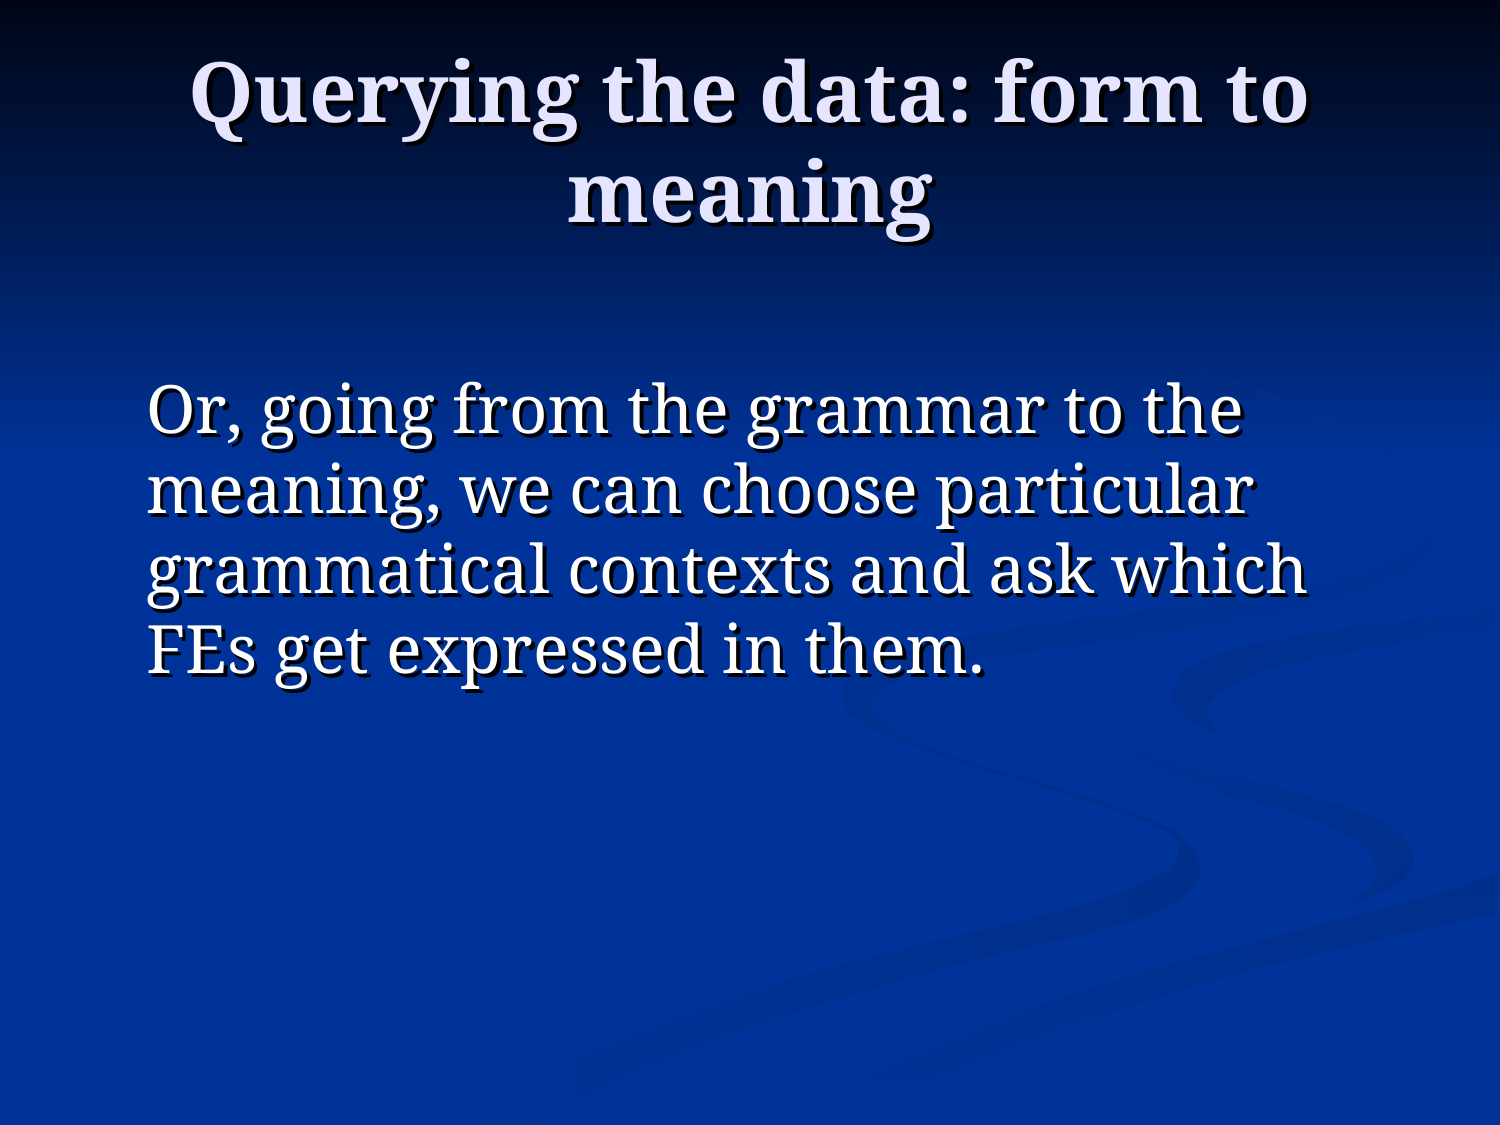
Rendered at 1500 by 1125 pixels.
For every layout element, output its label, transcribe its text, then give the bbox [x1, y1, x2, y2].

list Or, going from the grammar to the meaning, we can choose particular grammatical contexts and ask which FEs get expressed in them. [75, 262, 1426, 1001]
title Querying the data: form to meaning [75, 45, 1426, 233]
